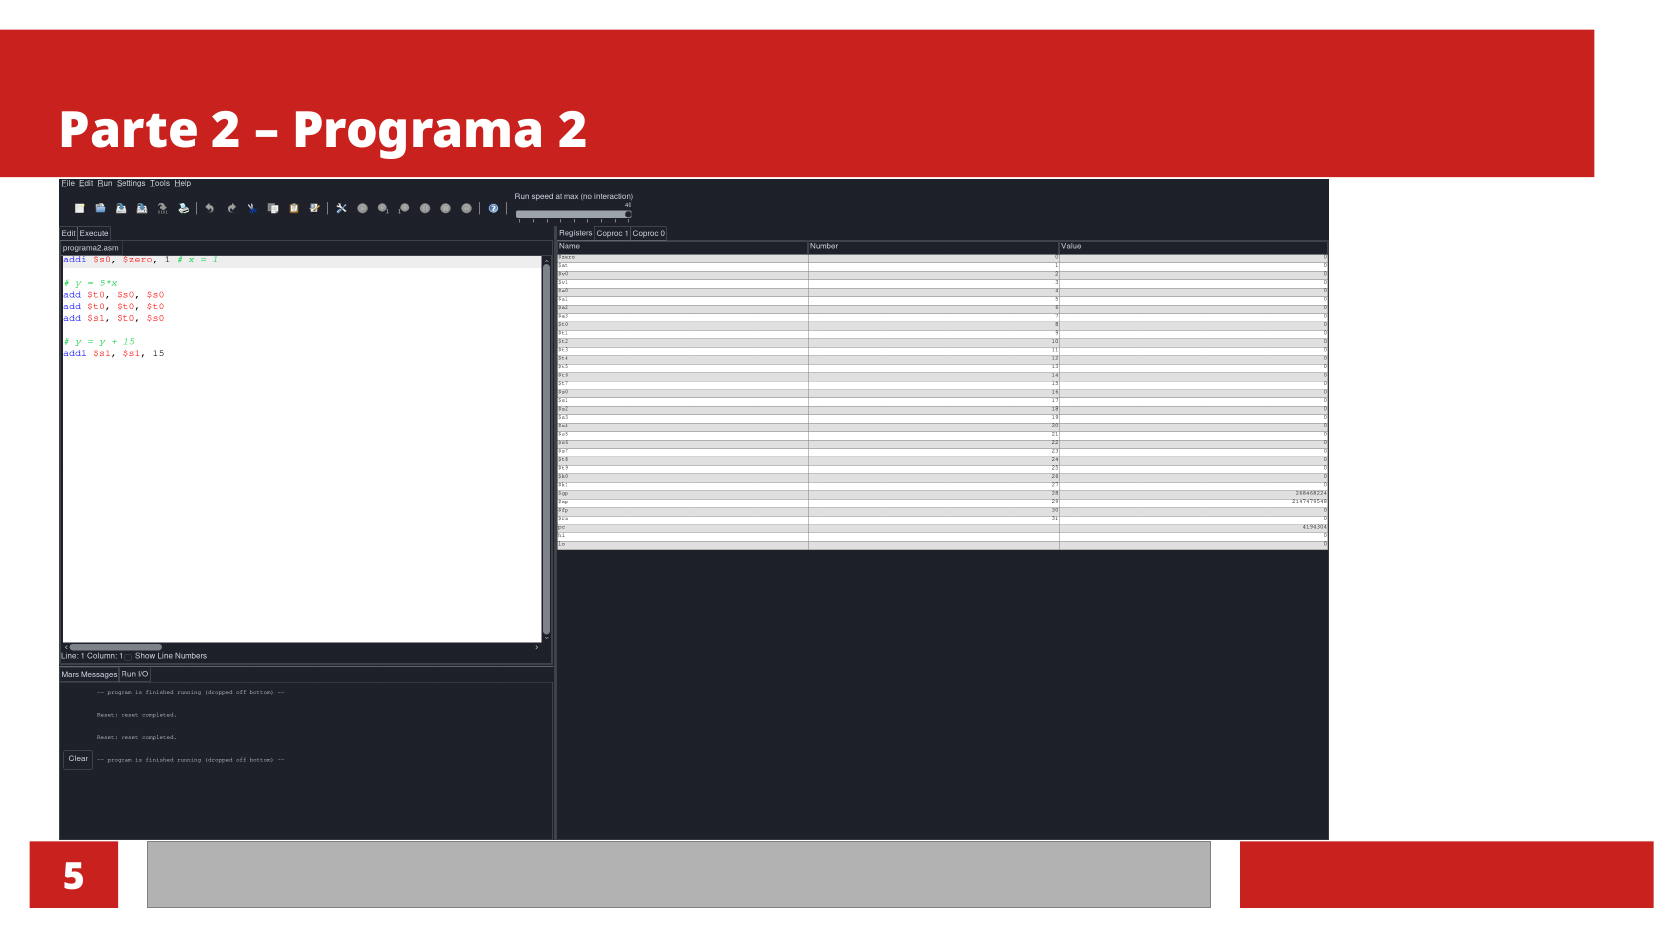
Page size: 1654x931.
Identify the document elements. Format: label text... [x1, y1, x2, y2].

title Parte 2 – Programa 2 [59, 44, 1595, 163]
picture [59, 179, 1329, 840]
